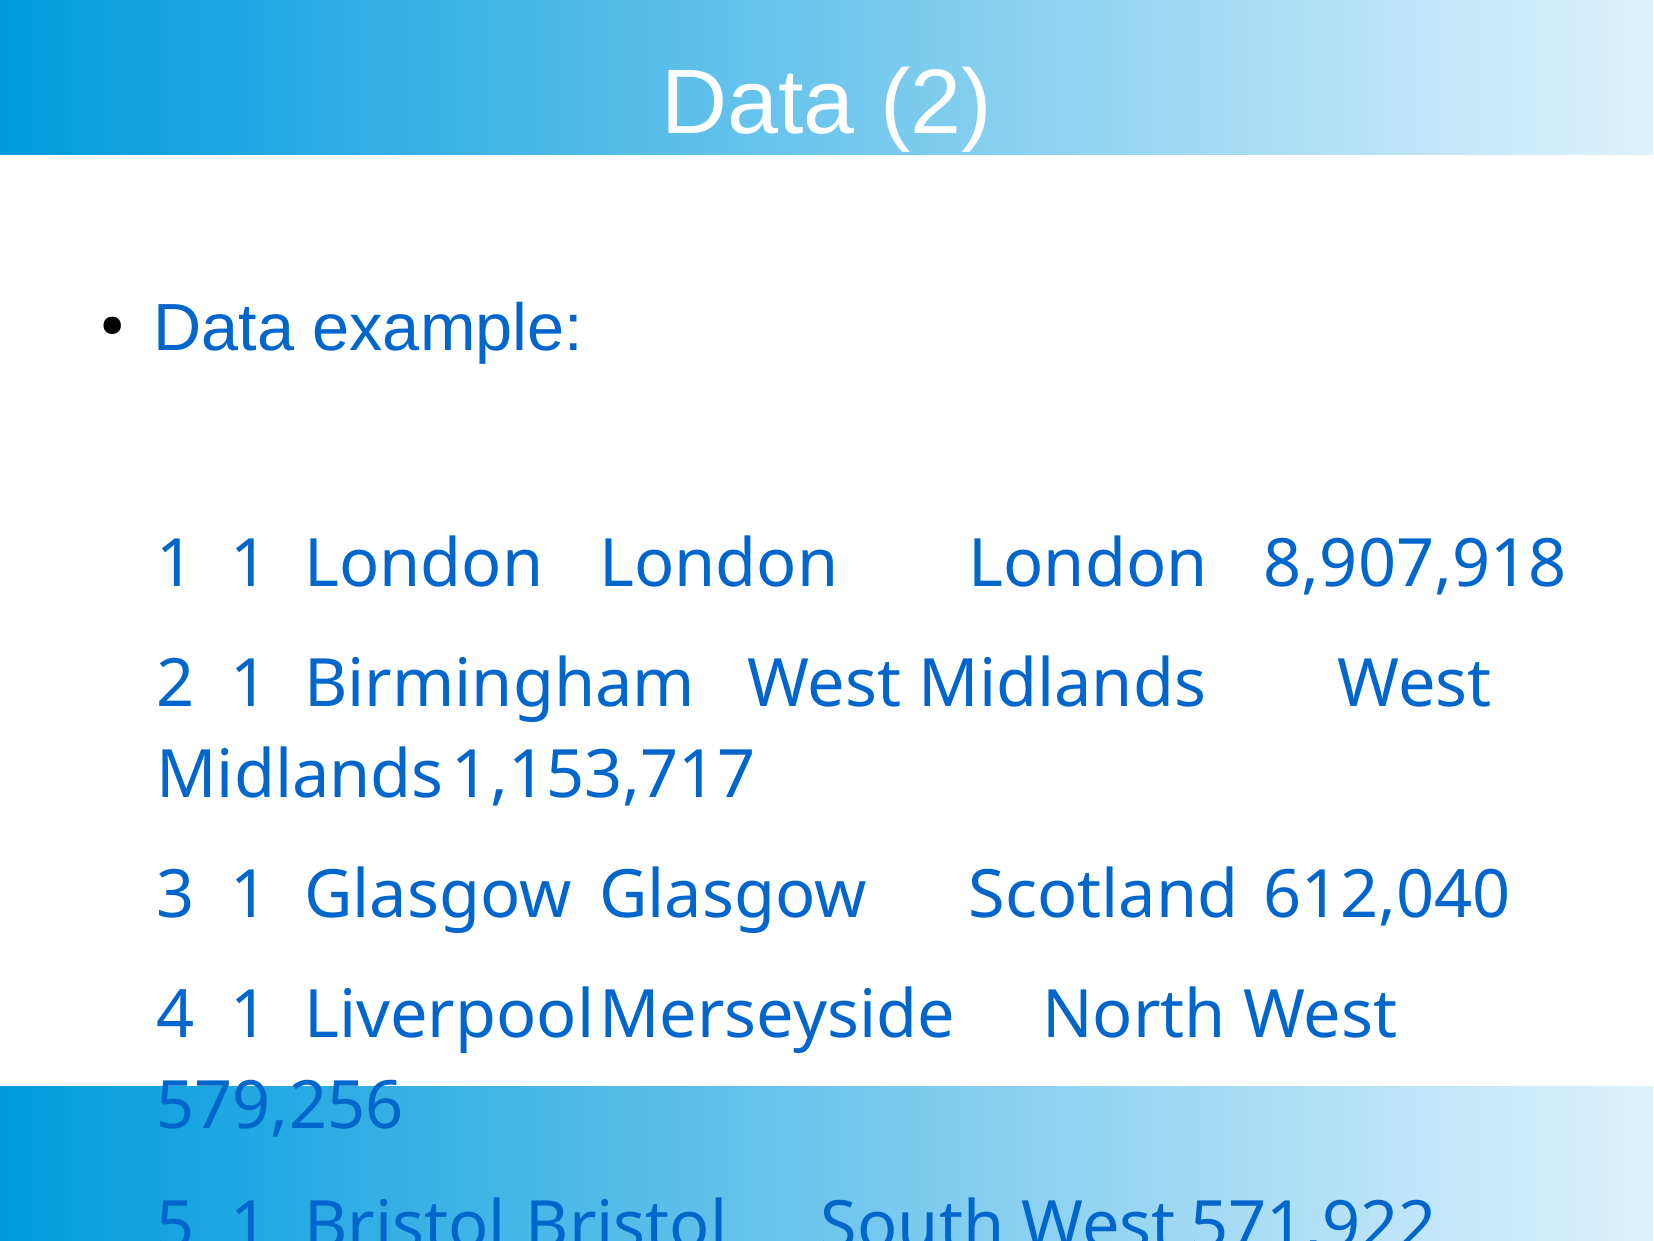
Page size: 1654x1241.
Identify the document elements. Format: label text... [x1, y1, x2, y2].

list Data example: 1 1 London London London 8,907,918 2 1 Birmingham West Midlands West Midlands 1,153,717 3 1 Glasgow Glasgow Scotland 612,040 4 1 Liverpool Merseyside North West 579,256 5 1 Bristol Bristol South West 571,922 6 2 Manchester Greater Manchester North West 554,400 need to clean it, removing unnecessary columns and all the entries which do not relate to England. [82, 290, 1571, 1010]
title Data (2) [82, 49, 1571, 155]
